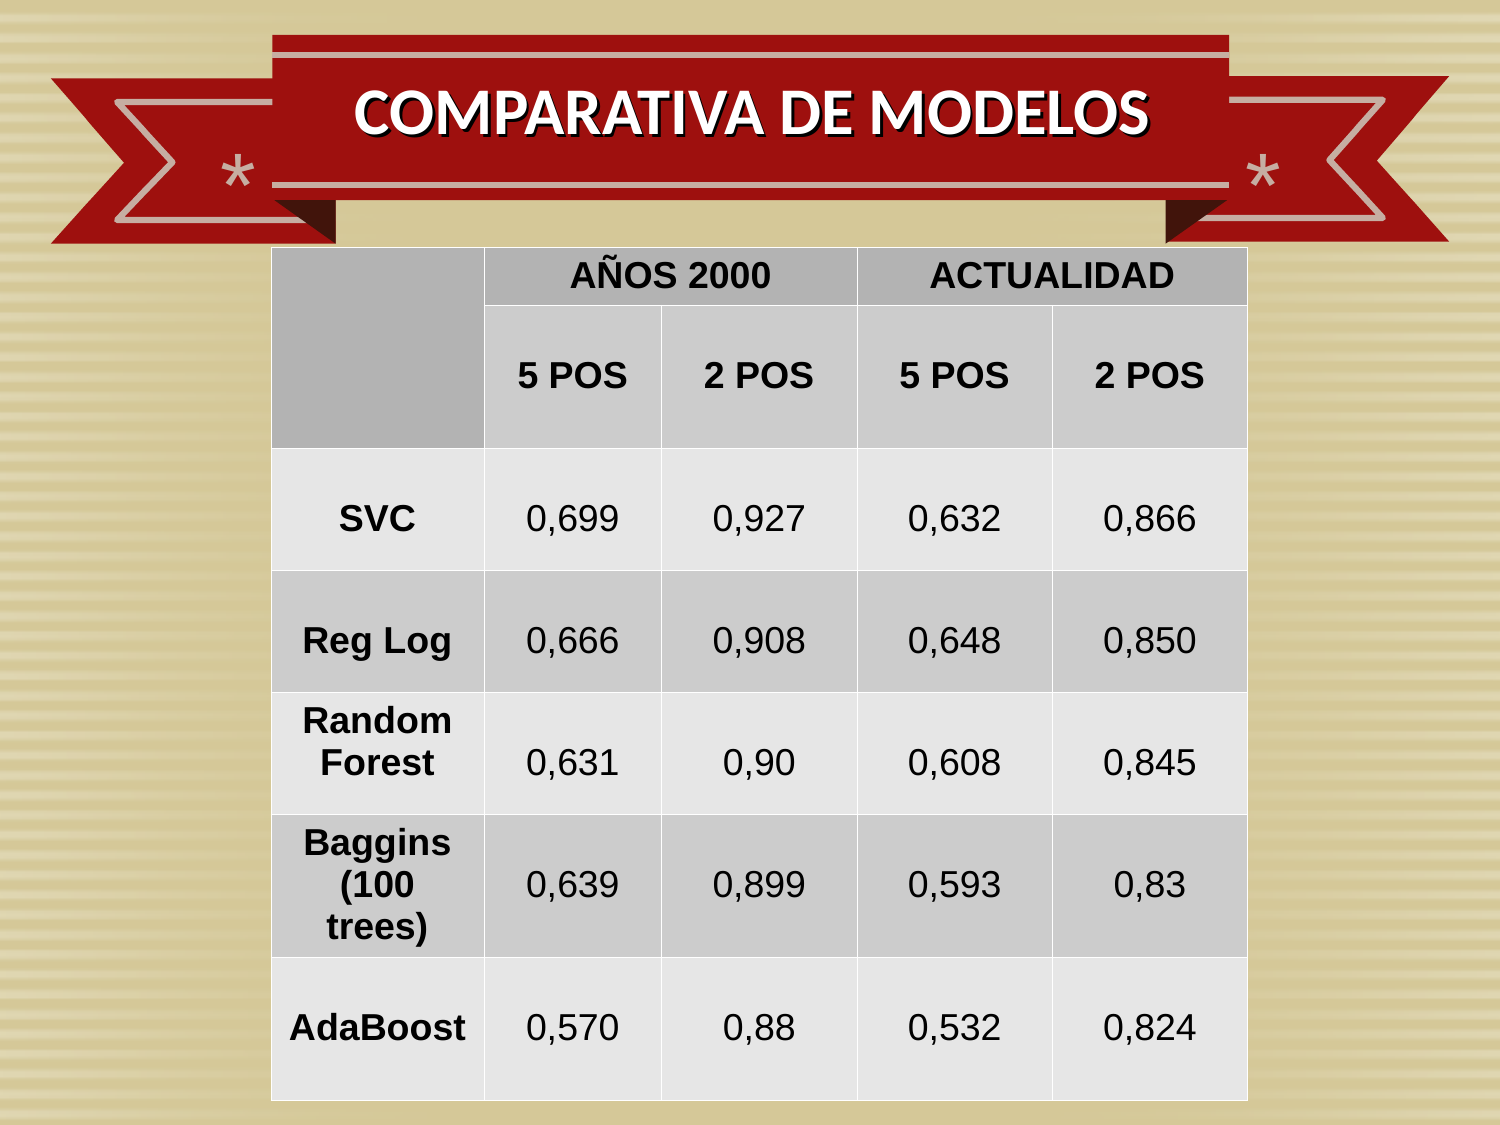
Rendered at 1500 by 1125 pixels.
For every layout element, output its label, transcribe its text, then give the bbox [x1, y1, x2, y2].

table_cell 0,593 [858, 815, 1052, 957]
table_cell Reg Log [272, 571, 484, 692]
table_cell 0,631 [485, 693, 661, 814]
table_cell 0,88 [662, 958, 857, 1100]
table_header [272, 248, 484, 448]
table_cell 0,639 [485, 815, 661, 957]
table_cell 0,666 [485, 571, 661, 692]
table_cell 0,908 [662, 571, 857, 692]
table_cell 2 POS [662, 306, 857, 448]
table_cell 0,632 [858, 449, 1052, 570]
table_cell 0,648 [858, 571, 1052, 692]
table_cell 0,570 [485, 958, 661, 1100]
title COMPARATIVA DE MODELOS [265, 59, 1241, 178]
table_cell 0,608 [858, 693, 1052, 814]
picture [0, 0, 1500, 1125]
table_cell AdaBoost [272, 958, 484, 1100]
table_cell 0,866 [1053, 449, 1247, 570]
table_cell 2 POS [1053, 306, 1247, 448]
table_cell 0,927 [662, 449, 857, 570]
table_header AÑOS 2000 [485, 248, 857, 305]
table_cell 0,824 [1053, 958, 1247, 1100]
table_cell 5 POS [485, 306, 661, 448]
table_cell 0,532 [858, 958, 1052, 1100]
table_cell Baggins (100 trees) [272, 815, 484, 957]
table_cell Random Forest [272, 693, 484, 814]
table_cell SVC [272, 449, 484, 570]
table_cell 0,90 [662, 693, 857, 814]
table_cell 0,845 [1053, 693, 1247, 814]
table_cell 0,899 [662, 815, 857, 957]
table_cell 0,83 [1053, 815, 1247, 957]
table_cell 0,699 [485, 449, 661, 570]
table_cell 5 POS [858, 306, 1052, 448]
table_cell 0,850 [1053, 571, 1247, 692]
table_header ACTUALIDAD [858, 248, 1247, 305]
